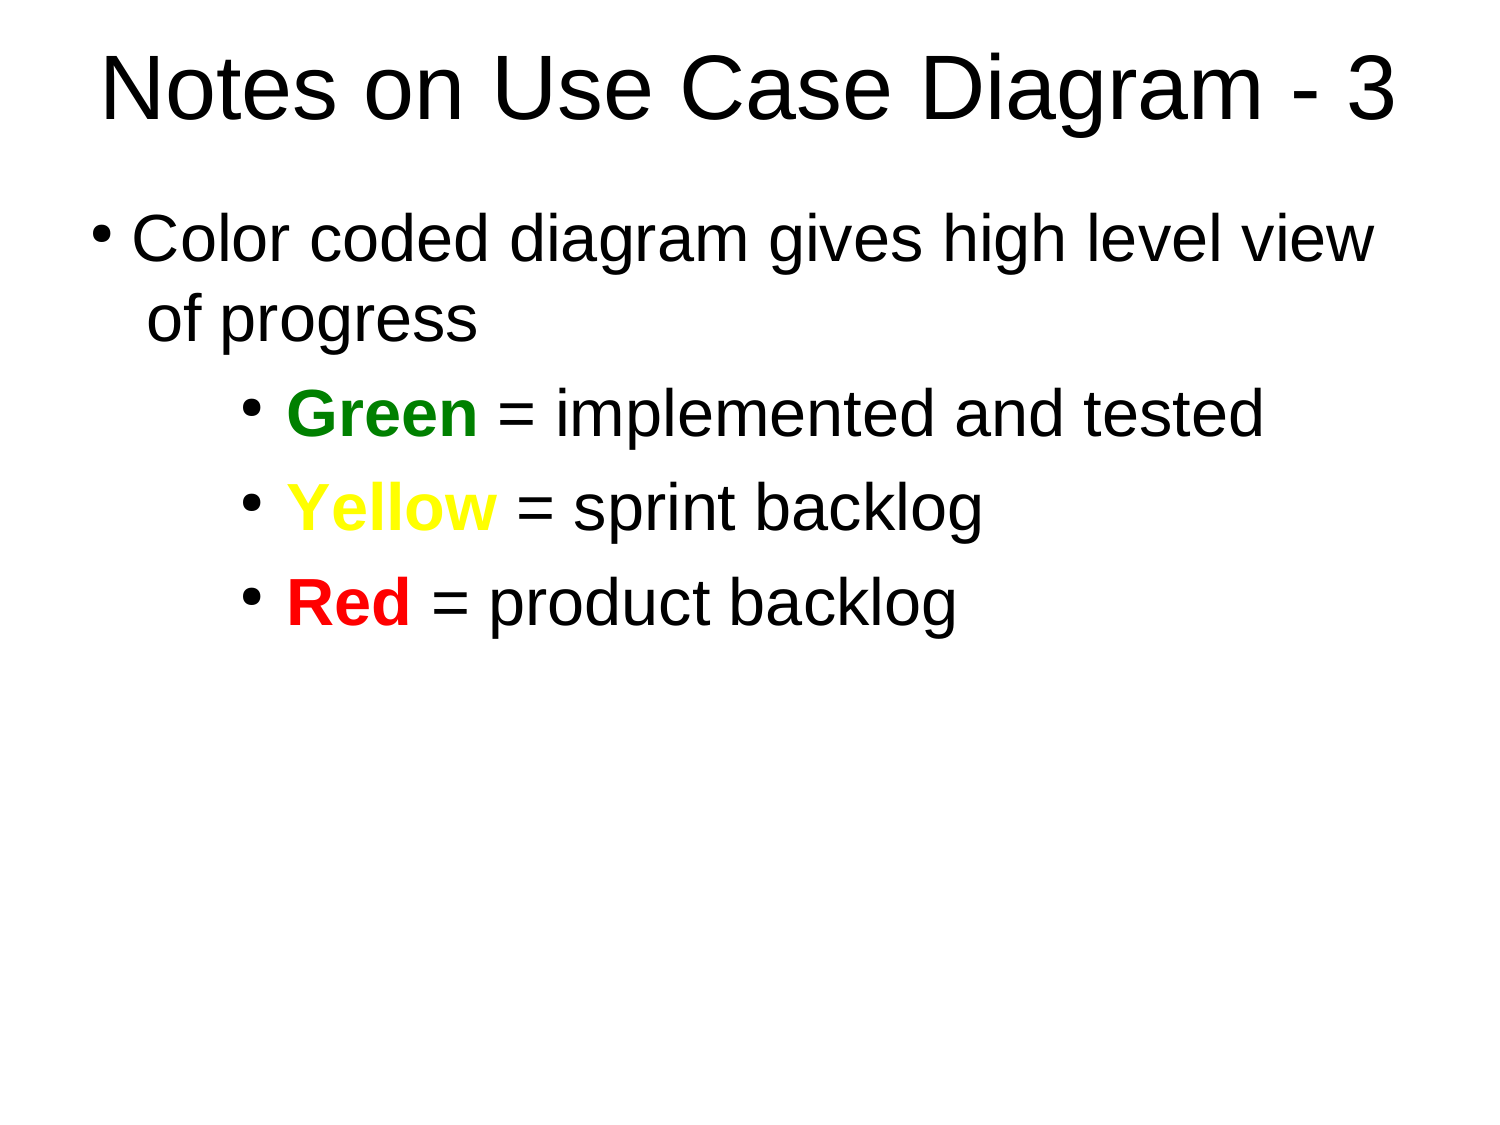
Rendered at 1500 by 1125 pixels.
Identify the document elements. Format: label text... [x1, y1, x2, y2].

list Color coded diagram gives high level view of progress Green = implemented and tested Yellow = sprint backlog Red = product backlog [75, 187, 1424, 1051]
title Notes on Use Case Diagram - 3 [75, 15, 1424, 150]
